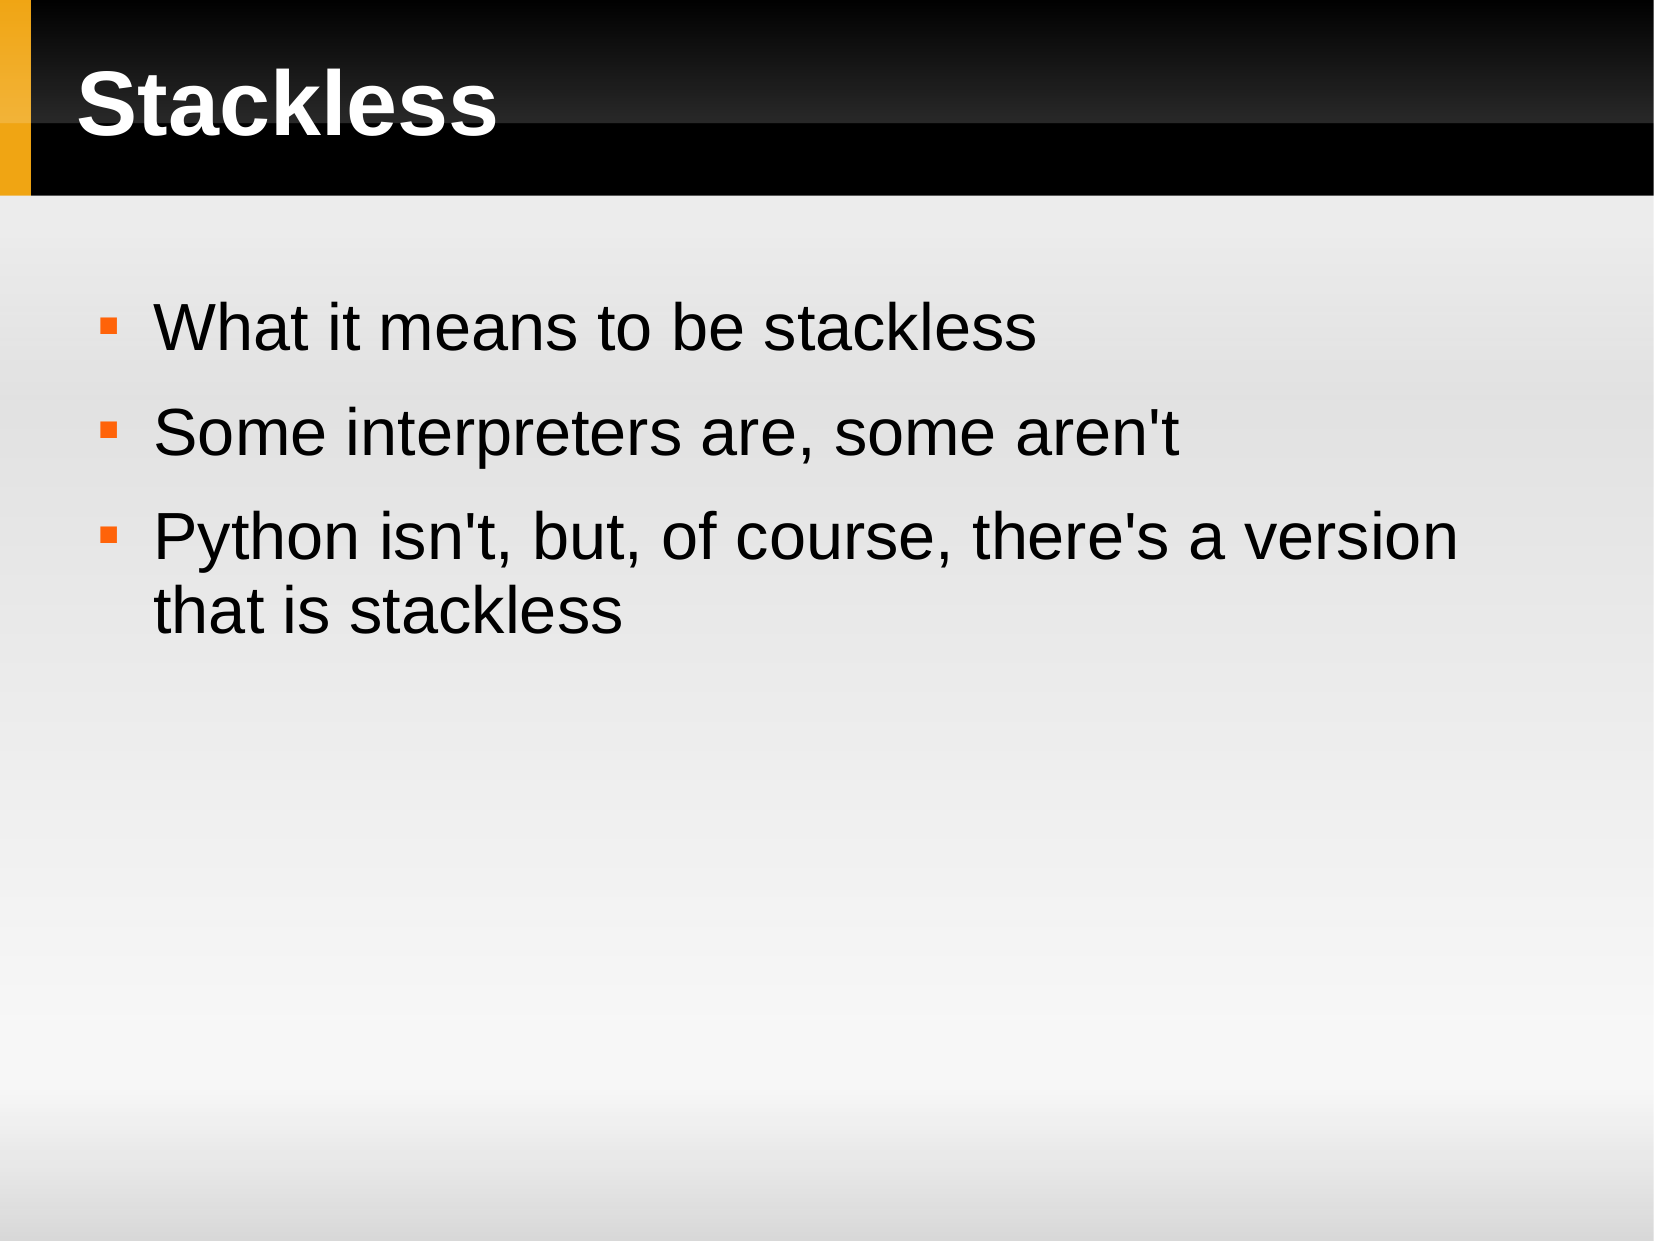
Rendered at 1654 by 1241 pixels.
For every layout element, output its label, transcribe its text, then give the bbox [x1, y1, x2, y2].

list What it means to be stackless Some interpreters are, some aren't Python isn't, but, of course, there's a version that is stackless [82, 290, 1571, 1109]
title Stackless [76, 0, 1565, 208]
picture [0, 0, 1654, 1241]
